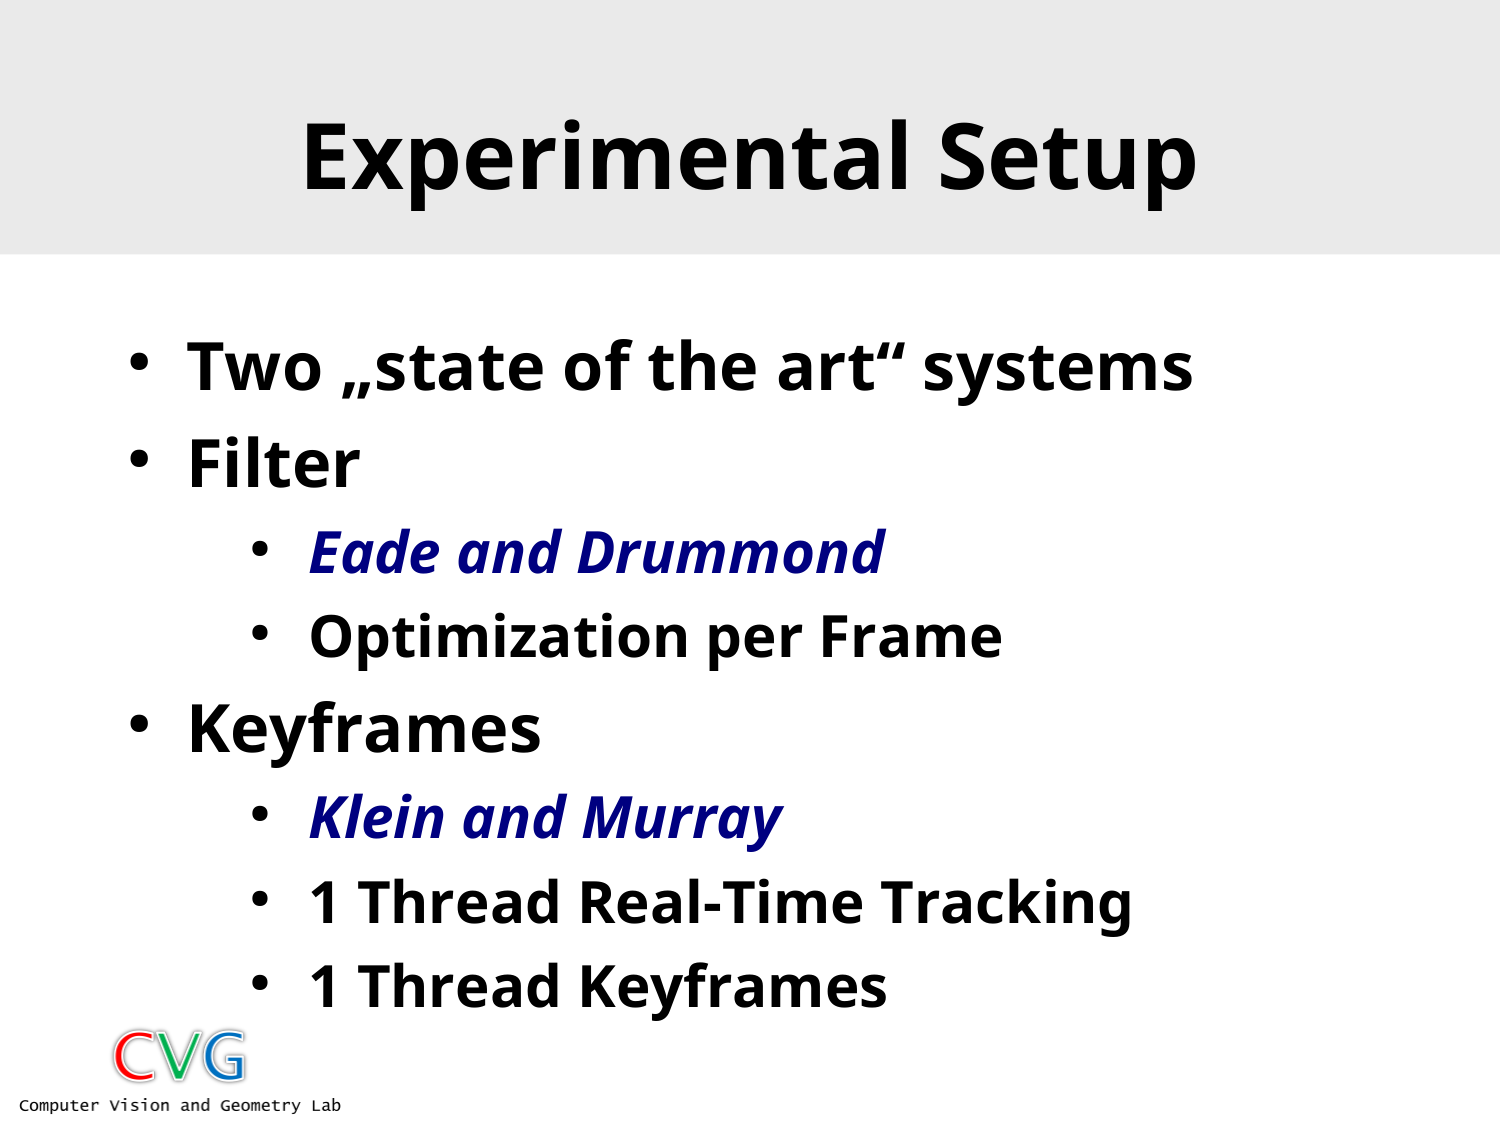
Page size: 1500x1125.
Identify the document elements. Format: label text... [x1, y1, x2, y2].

list Two „state of the art“ systems Filter Eade and Drummond Optimization per Frame Keyframes Klein and Murray 1 Thread Real-Time Tracking 1 Thread Keyframes [112, 315, 1388, 1059]
picture [1, 996, 359, 1124]
title Experimental Setup [114, 35, 1386, 271]
